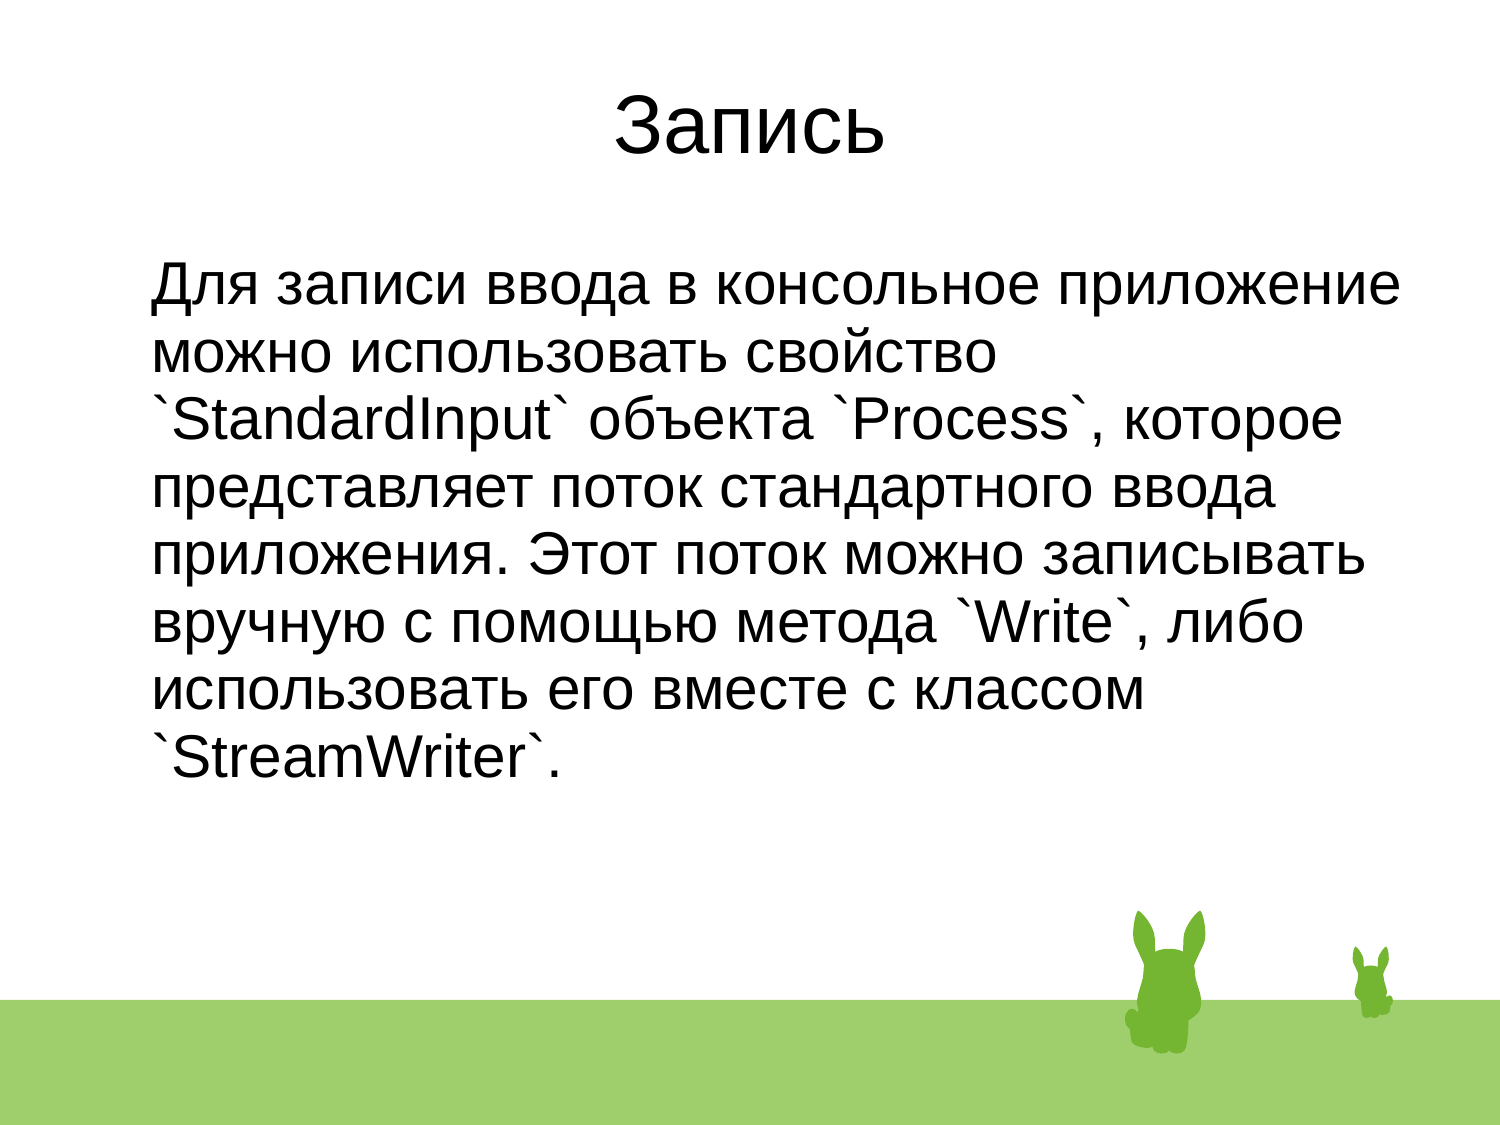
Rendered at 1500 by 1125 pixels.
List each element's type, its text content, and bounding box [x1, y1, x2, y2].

list Для записи ввода в консольное приложение можно использовать свойство `StandardInput` объекта `Process`, которое представляет поток стандартного ввода приложения. Этот поток можно записывать вручную с помощью метода `Write`, либо использовать его вместе с классом `StreamWriter`. [80, 249, 1420, 893]
title Запись [80, 35, 1420, 215]
